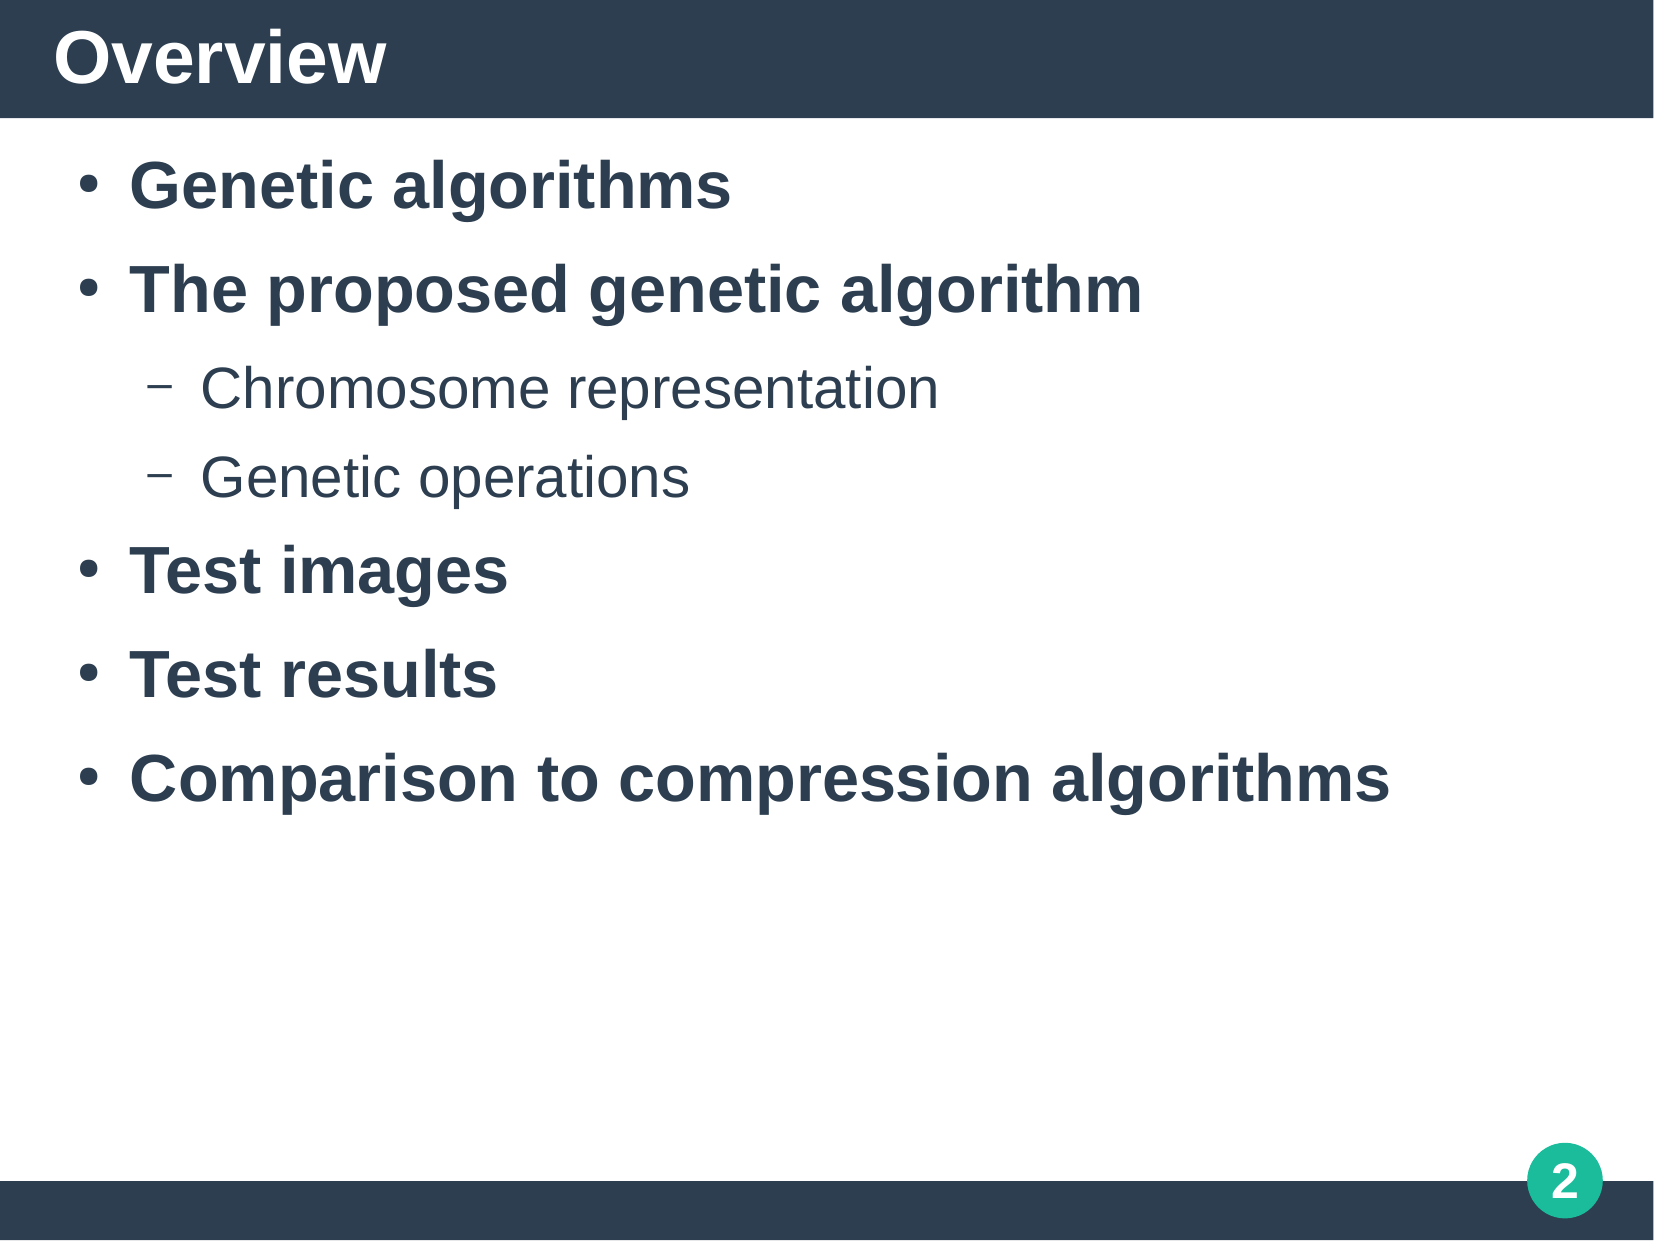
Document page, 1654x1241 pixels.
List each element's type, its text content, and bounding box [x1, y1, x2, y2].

list Genetic algorithms The proposed genetic algorithm Chromosome representation Genetic operations Test images Test results Comparison to compression algorithms [59, 147, 1595, 1182]
title Overview [53, 0, 1589, 136]
